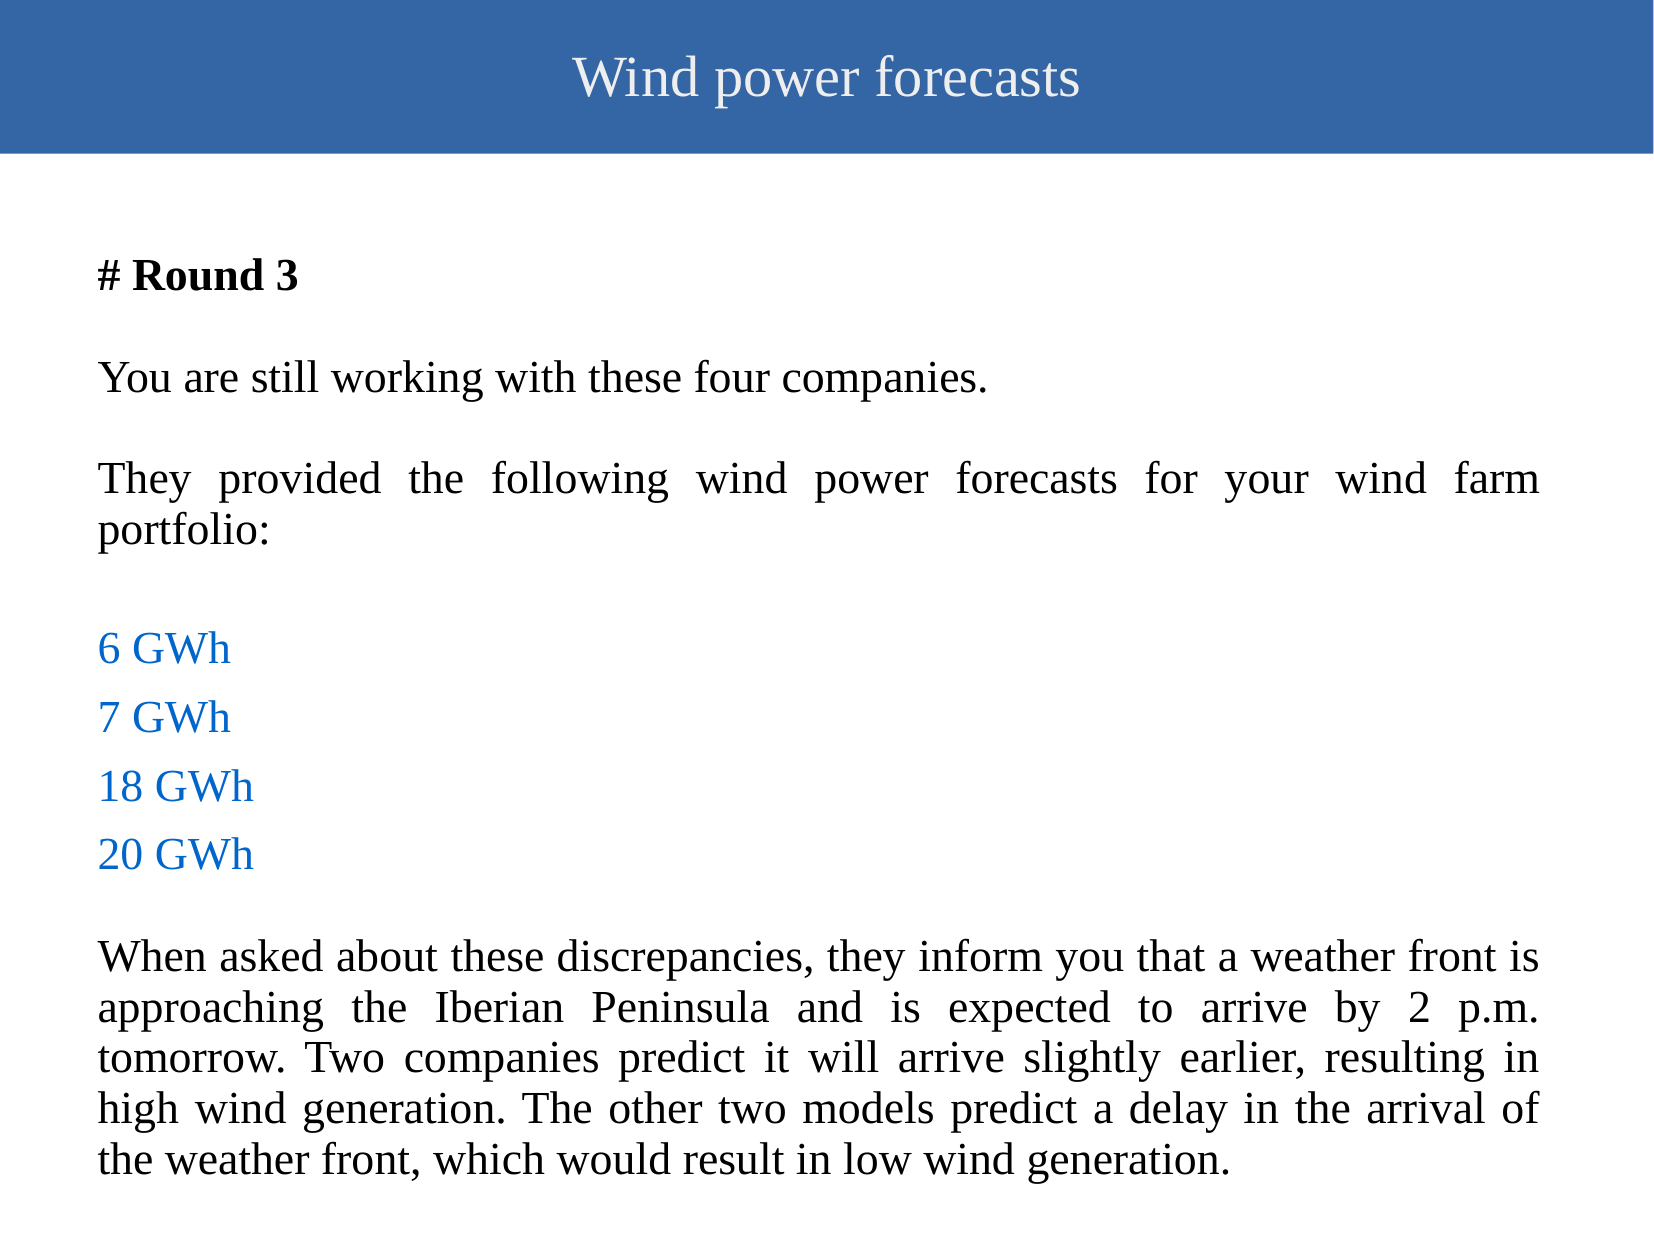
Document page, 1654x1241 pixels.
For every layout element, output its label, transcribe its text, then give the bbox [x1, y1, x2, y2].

text_box Wind power forecasts [0, 0, 1654, 154]
text_box # Round 3 You are still working with these four companies. They provided the following wind power forecasts for your wind farm portfolio: 6 GWh 7 GWh 18 GWh 20 GWh When asked about these discrepancies, they inform you that a weather front is approaching the Iberian Peninsula and is expected to arrive by 2 p.m. tomorrow. Two companies predict it will arrive slightly earlier, resulting in high wind generation. The other two models predict a delay in the arrival of the weather front, which would result in low wind generation. [82, 242, 1560, 1192]
